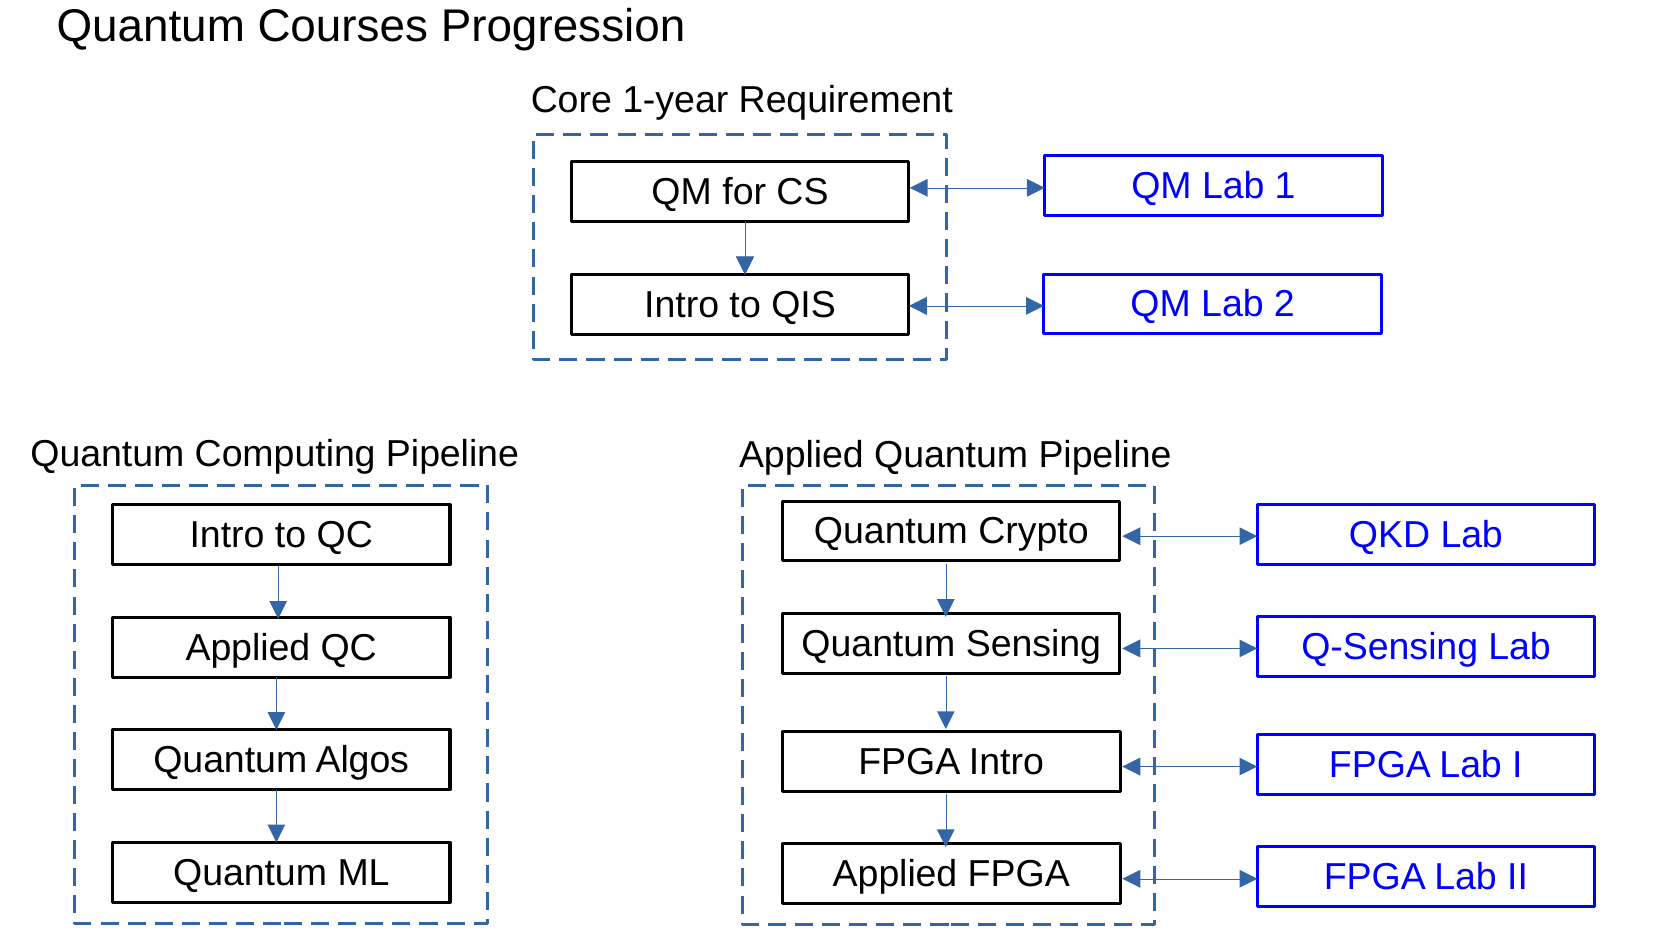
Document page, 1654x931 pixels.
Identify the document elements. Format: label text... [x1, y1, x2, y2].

text_box QM for CS [571, 161, 909, 222]
text_box FPGA Intro [782, 731, 1121, 792]
text_box QKD Lab [1257, 504, 1595, 565]
text_box QM Lab 2 [1043, 274, 1382, 334]
text_box FPGA Lab II [1257, 846, 1595, 907]
text_box Applied Quantum Pipeline [724, 425, 1187, 483]
text_box Quantum Algos [112, 729, 451, 790]
text_box Q-Sensing Lab [1257, 616, 1595, 677]
text_box Intro to QC [112, 504, 451, 565]
text_box FPGA Lab I [1257, 734, 1595, 795]
text_box QM Lab 1 [1044, 155, 1383, 216]
title Quantum Courses Progression [0, 0, 743, 52]
text_box Core 1-year Requirement [516, 71, 968, 128]
text_box Intro to QIS [571, 274, 909, 335]
text_box Quantum Computing Pipeline [15, 424, 534, 482]
text_box Quantum Crypto [782, 501, 1120, 561]
text_box Applied QC [112, 617, 451, 678]
text_box Quantum ML [112, 842, 451, 903]
text_box Quantum Sensing [782, 613, 1120, 674]
text_box Applied FPGA [782, 843, 1121, 904]
